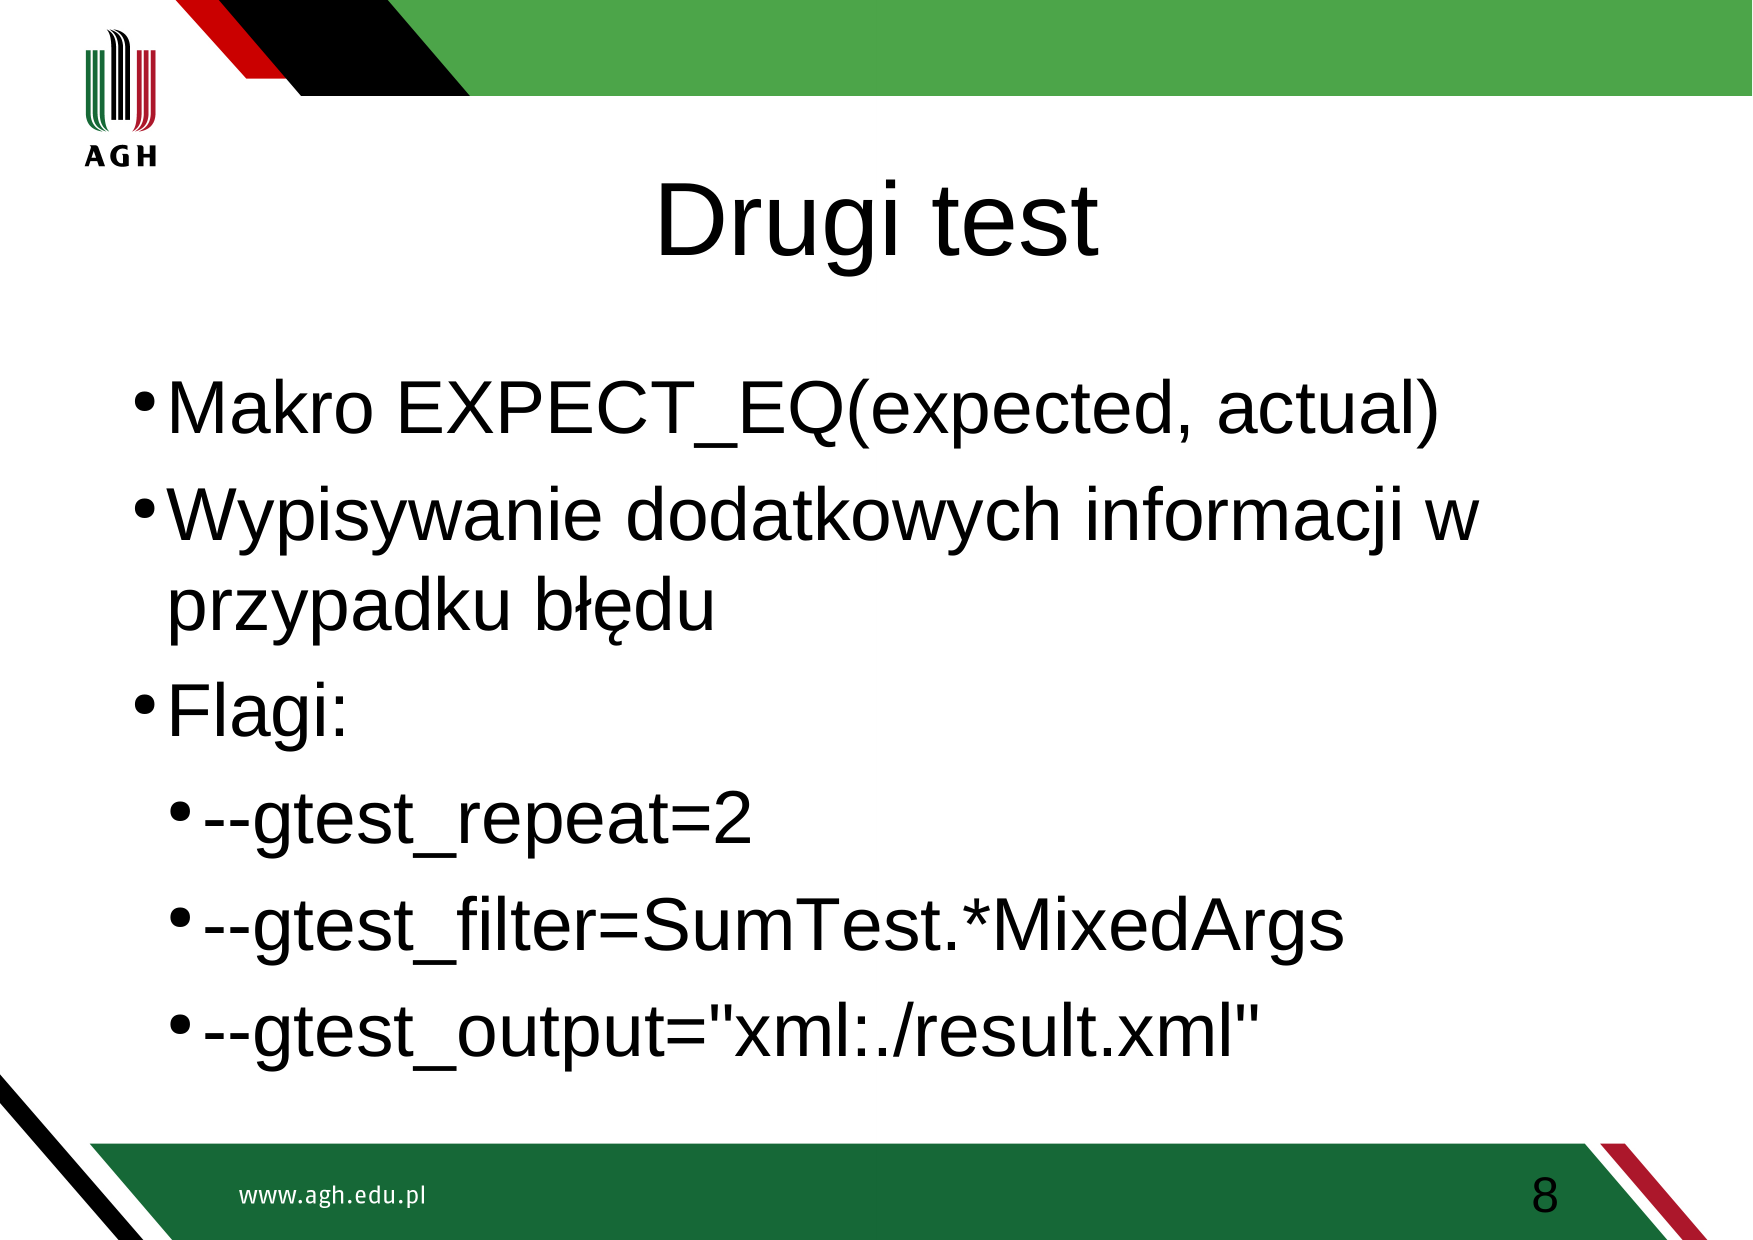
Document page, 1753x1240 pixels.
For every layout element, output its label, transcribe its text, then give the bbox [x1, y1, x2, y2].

picture [0, 0, 1753, 1240]
title Drugi test [131, 110, 1622, 317]
subtitle Makro EXPECT_EQ(expected, actual) Wypisywanie dodatkowych informacji w przypadku błędu Flagi: --gtest_repeat=2 --gtest_filter=SumTest.*MixedArgs --gtest_output="xml:./result.xml" [131, 358, 1622, 1103]
